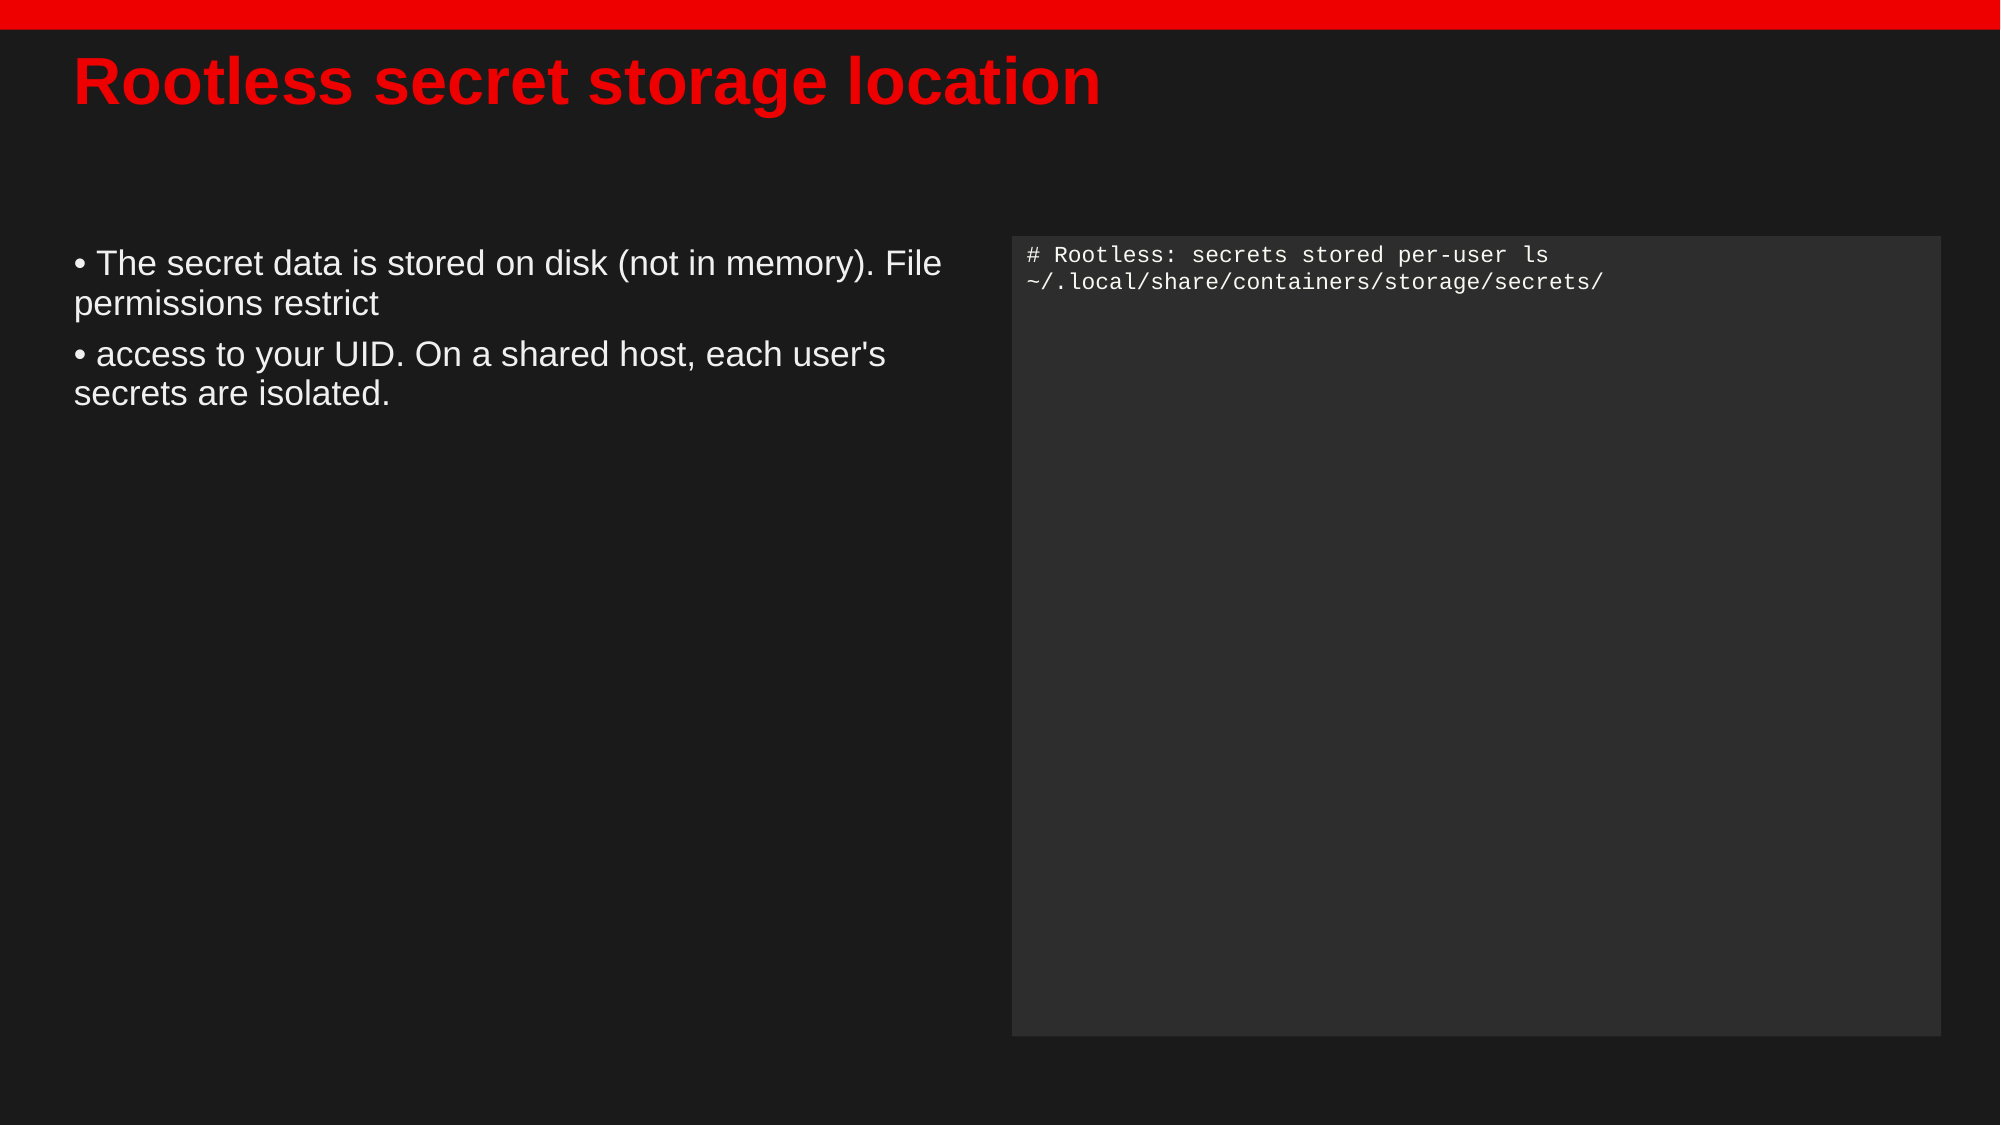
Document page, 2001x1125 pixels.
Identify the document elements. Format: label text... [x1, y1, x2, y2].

text_box # Rootless: secrets stored per-user ls ~/.local/share/containers/storage/secrets/ [1011, 236, 1942, 1037]
text_box Rootless secret storage location [59, 36, 1942, 208]
text_box • The secret data is stored on disk (not in memory). File permissions restrict • access to your UID. On a shared host, each user's secrets are isolated. [59, 236, 989, 1037]
text_box [0, 0, 2001, 30]
